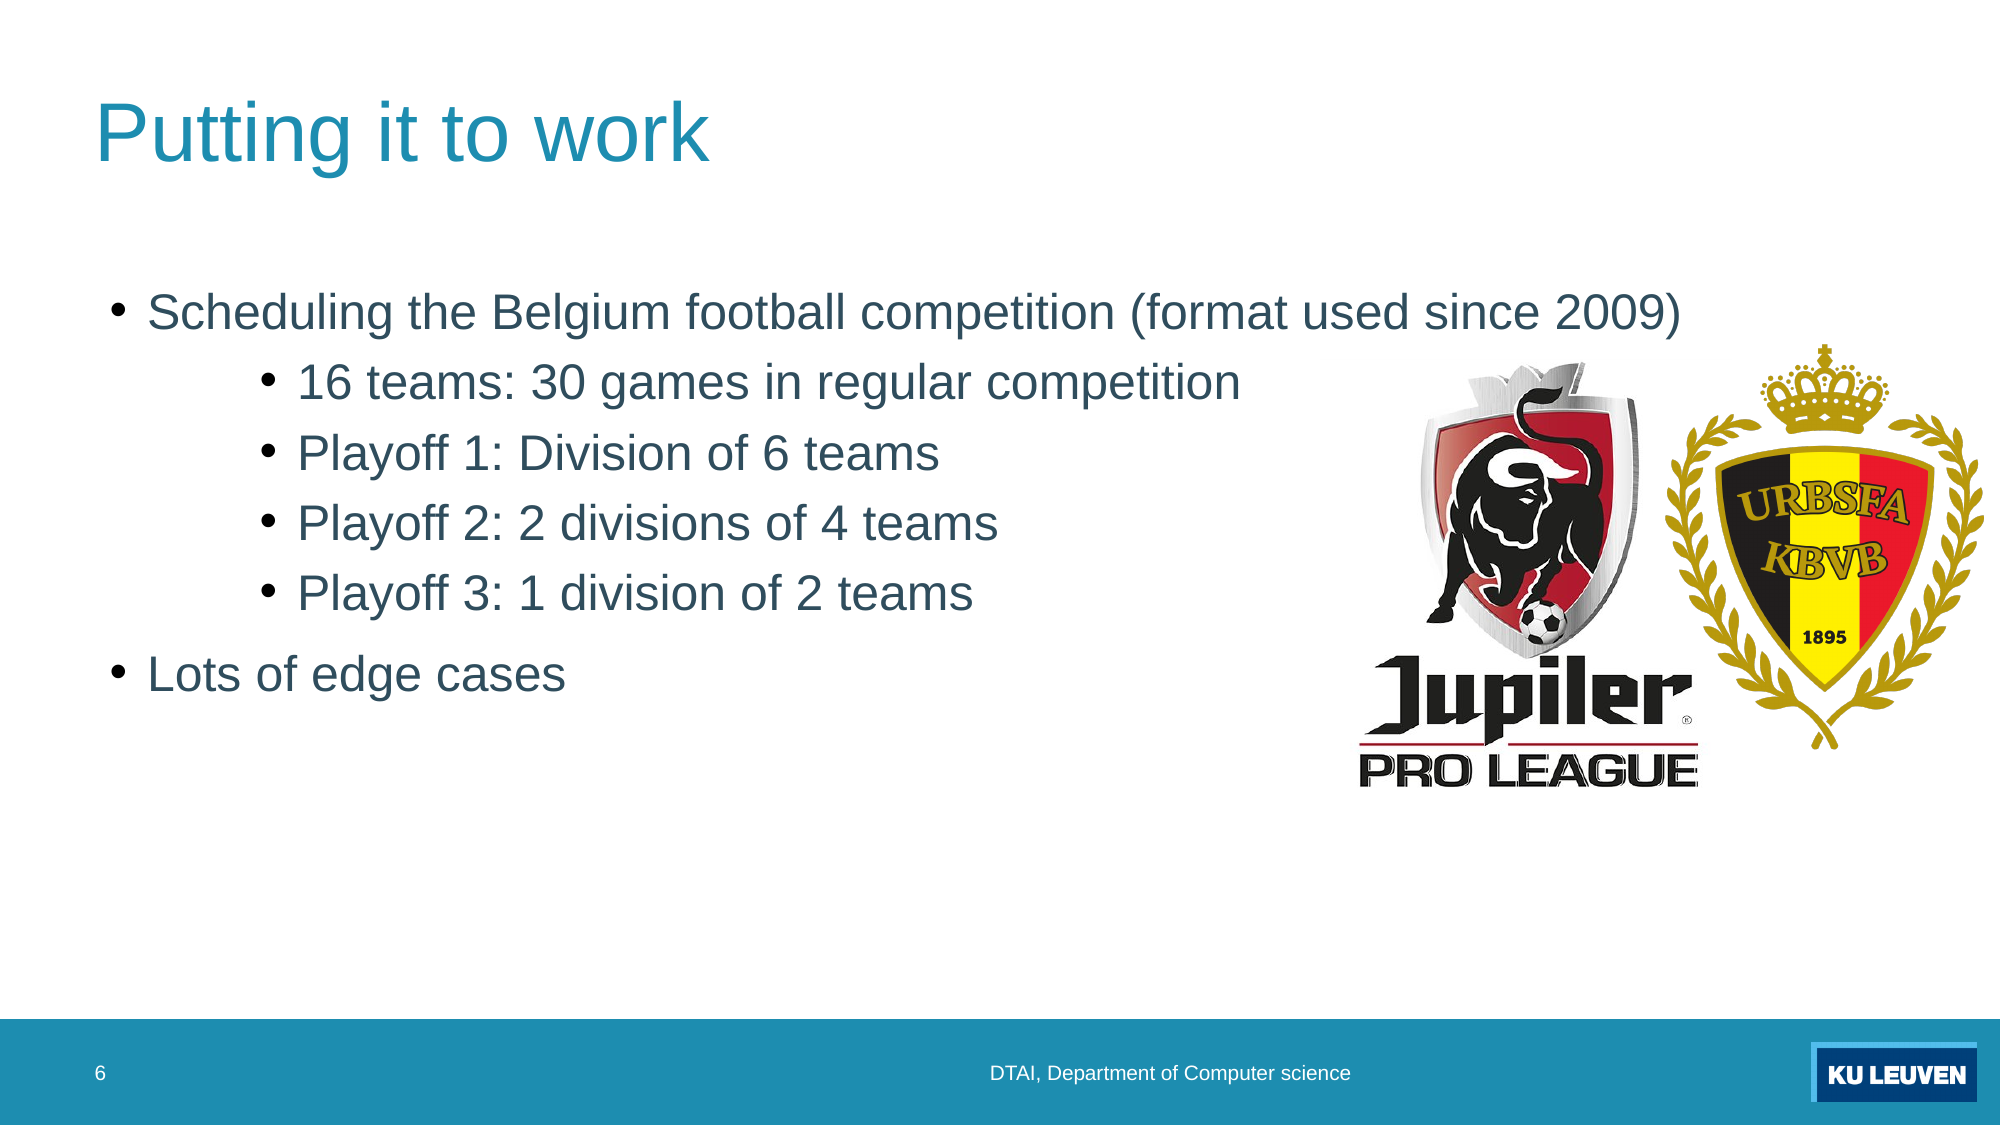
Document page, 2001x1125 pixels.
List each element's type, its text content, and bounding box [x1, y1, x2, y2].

text_box <number> [94, 1018, 201, 1125]
picture [1811, 1042, 1977, 1102]
picture [1320, 344, 1984, 788]
title Putting it to work [94, 33, 1906, 223]
list Scheduling the Belgium football competition (format used since 2009) 16 teams: 30 games in regular competition Playoff 1: Division of 6 teams Playoff 2: 2 divisions of 4 teams Playoff 3: 1 division of 2 teams Lots of edge cases [94, 271, 1906, 1004]
text_box DTAI, Department of Computer science [989, 1018, 1809, 1125]
